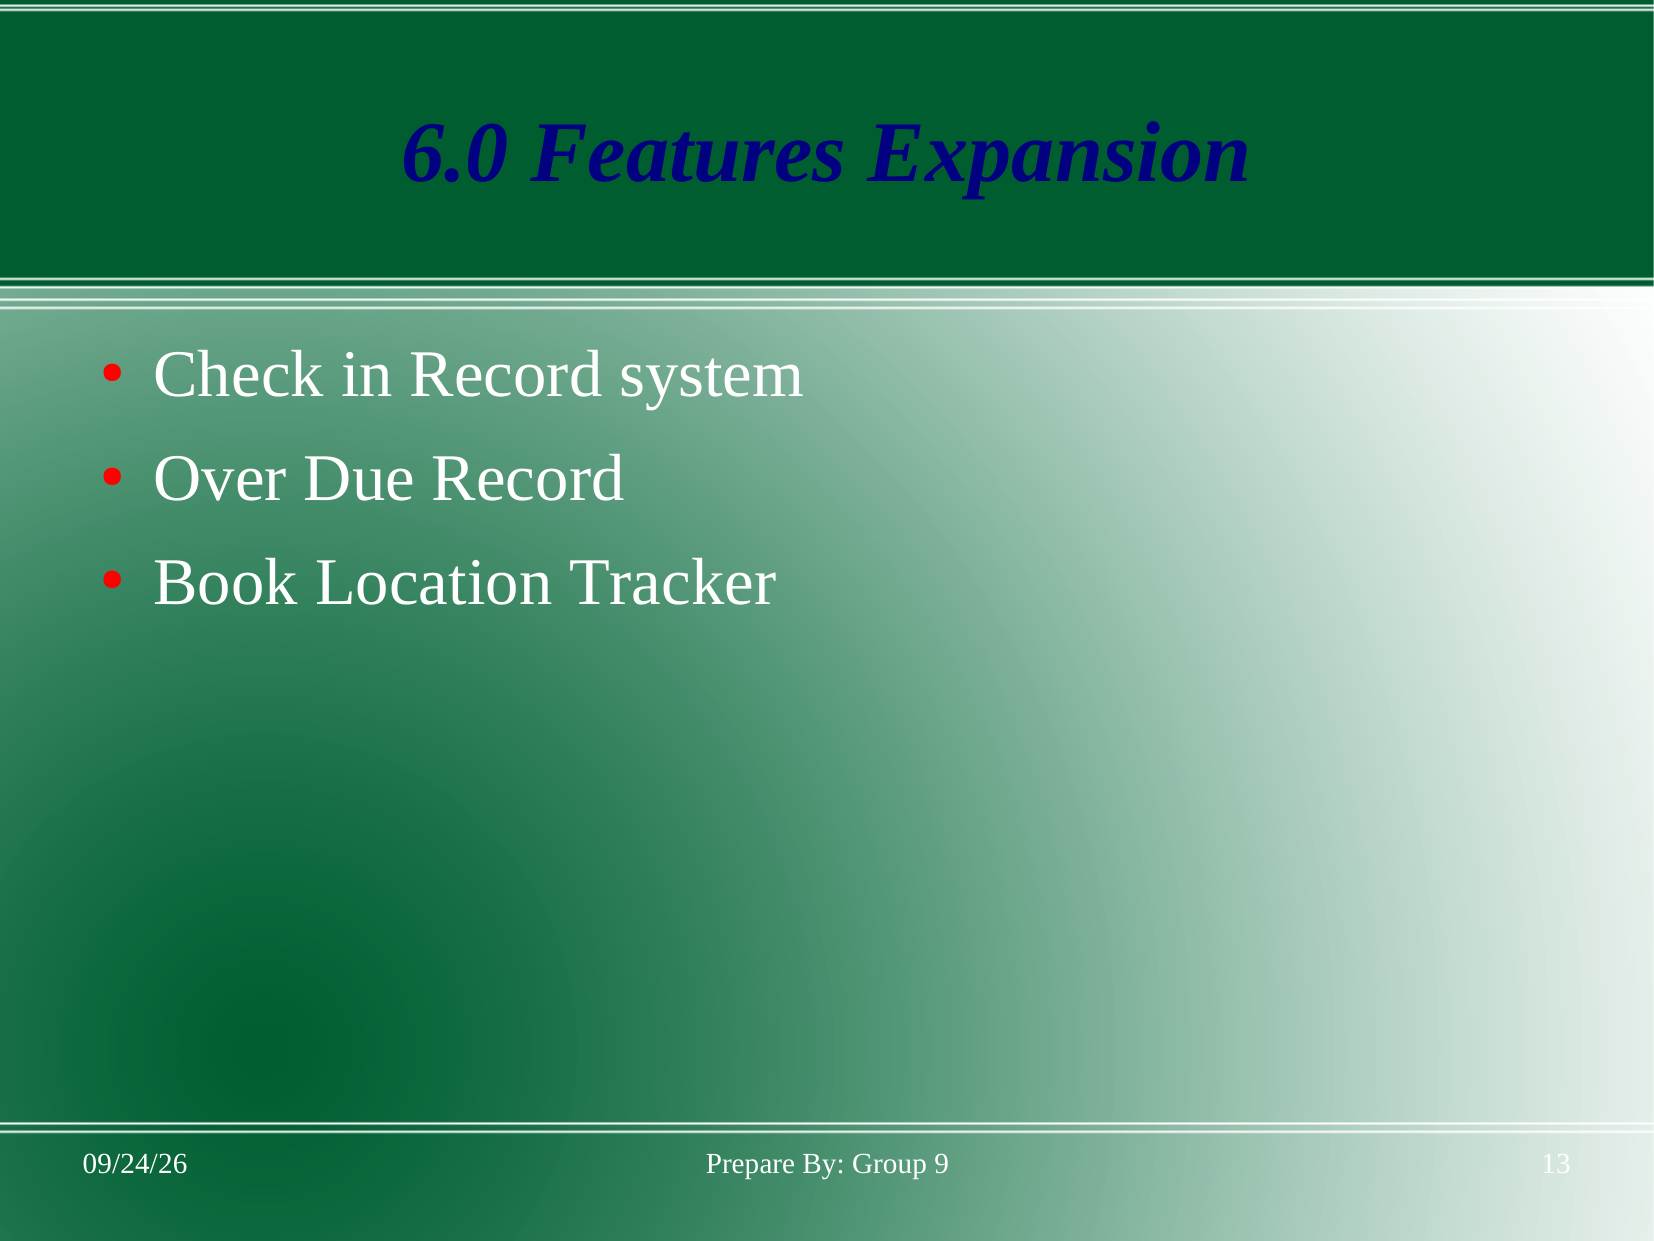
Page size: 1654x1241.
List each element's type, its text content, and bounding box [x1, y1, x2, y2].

list Check in Record system Over Due Record Book Location Tracker [82, 337, 1571, 1052]
picture [0, 0, 1654, 1241]
title 6.0 Features Expansion [82, 49, 1571, 257]
